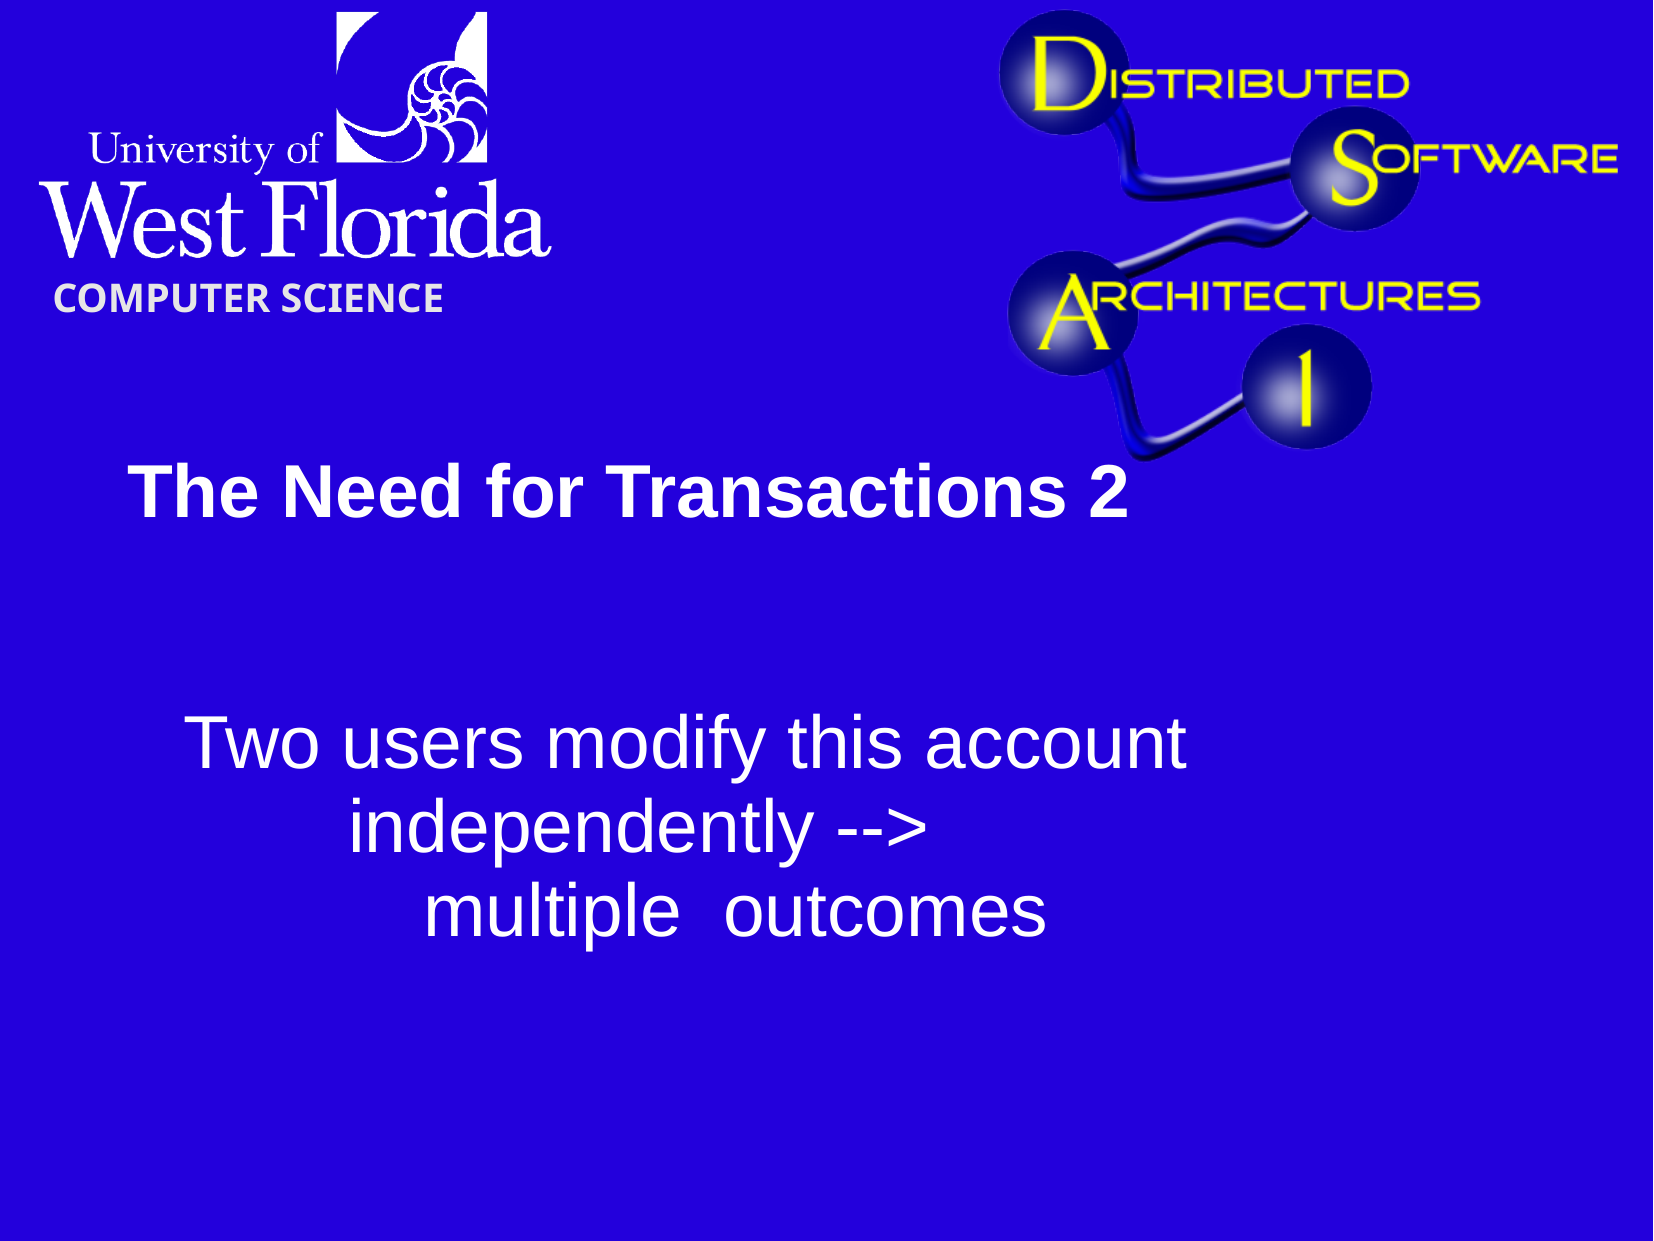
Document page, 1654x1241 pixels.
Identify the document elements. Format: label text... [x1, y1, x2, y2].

picture [910, 0, 1653, 506]
text_box The Need for Transactions 2 Two users modify this account independently --> multiple outcomes [112, 441, 1426, 961]
text_box COMPUTER SCIENCE [37, 262, 563, 334]
picture [37, 0, 559, 262]
